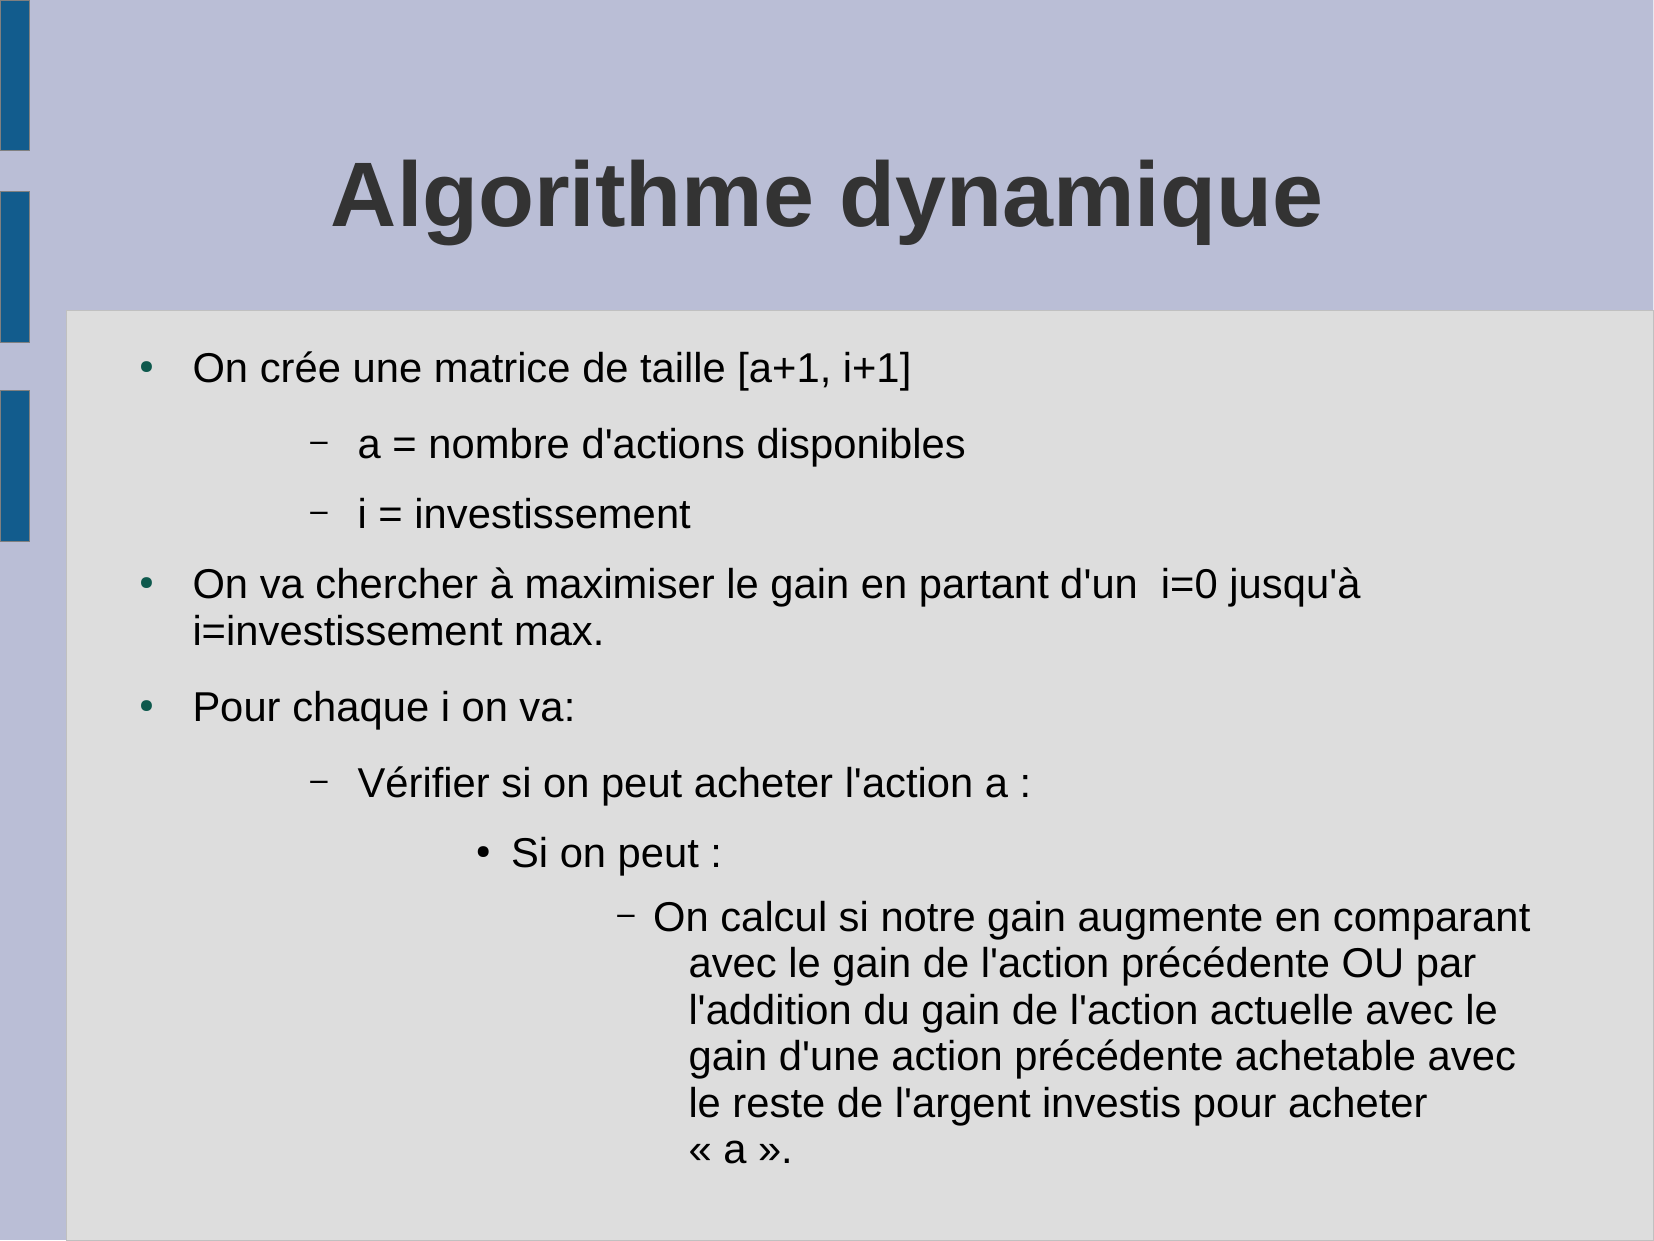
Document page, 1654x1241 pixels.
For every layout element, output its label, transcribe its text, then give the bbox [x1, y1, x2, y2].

list On crée une matrice de taille [a+1, i+1] a = nombre d'actions disponibles i = investissement On va chercher à maximiser le gain en partant d'un i=0 jusqu'à i=investissement max. Pour chaque i on va: Vérifier si on peut acheter l'action a : Si on peut : On calcul si notre gain augmente en comparant avec le gain de l'action précédente OU par l'addition du gain de l'action actuelle avec le gain d'une action précédente achetable avec le reste de l'argent investis pour acheter « a ». [121, 344, 1534, 1177]
title Algorithme dynamique [121, 91, 1534, 299]
